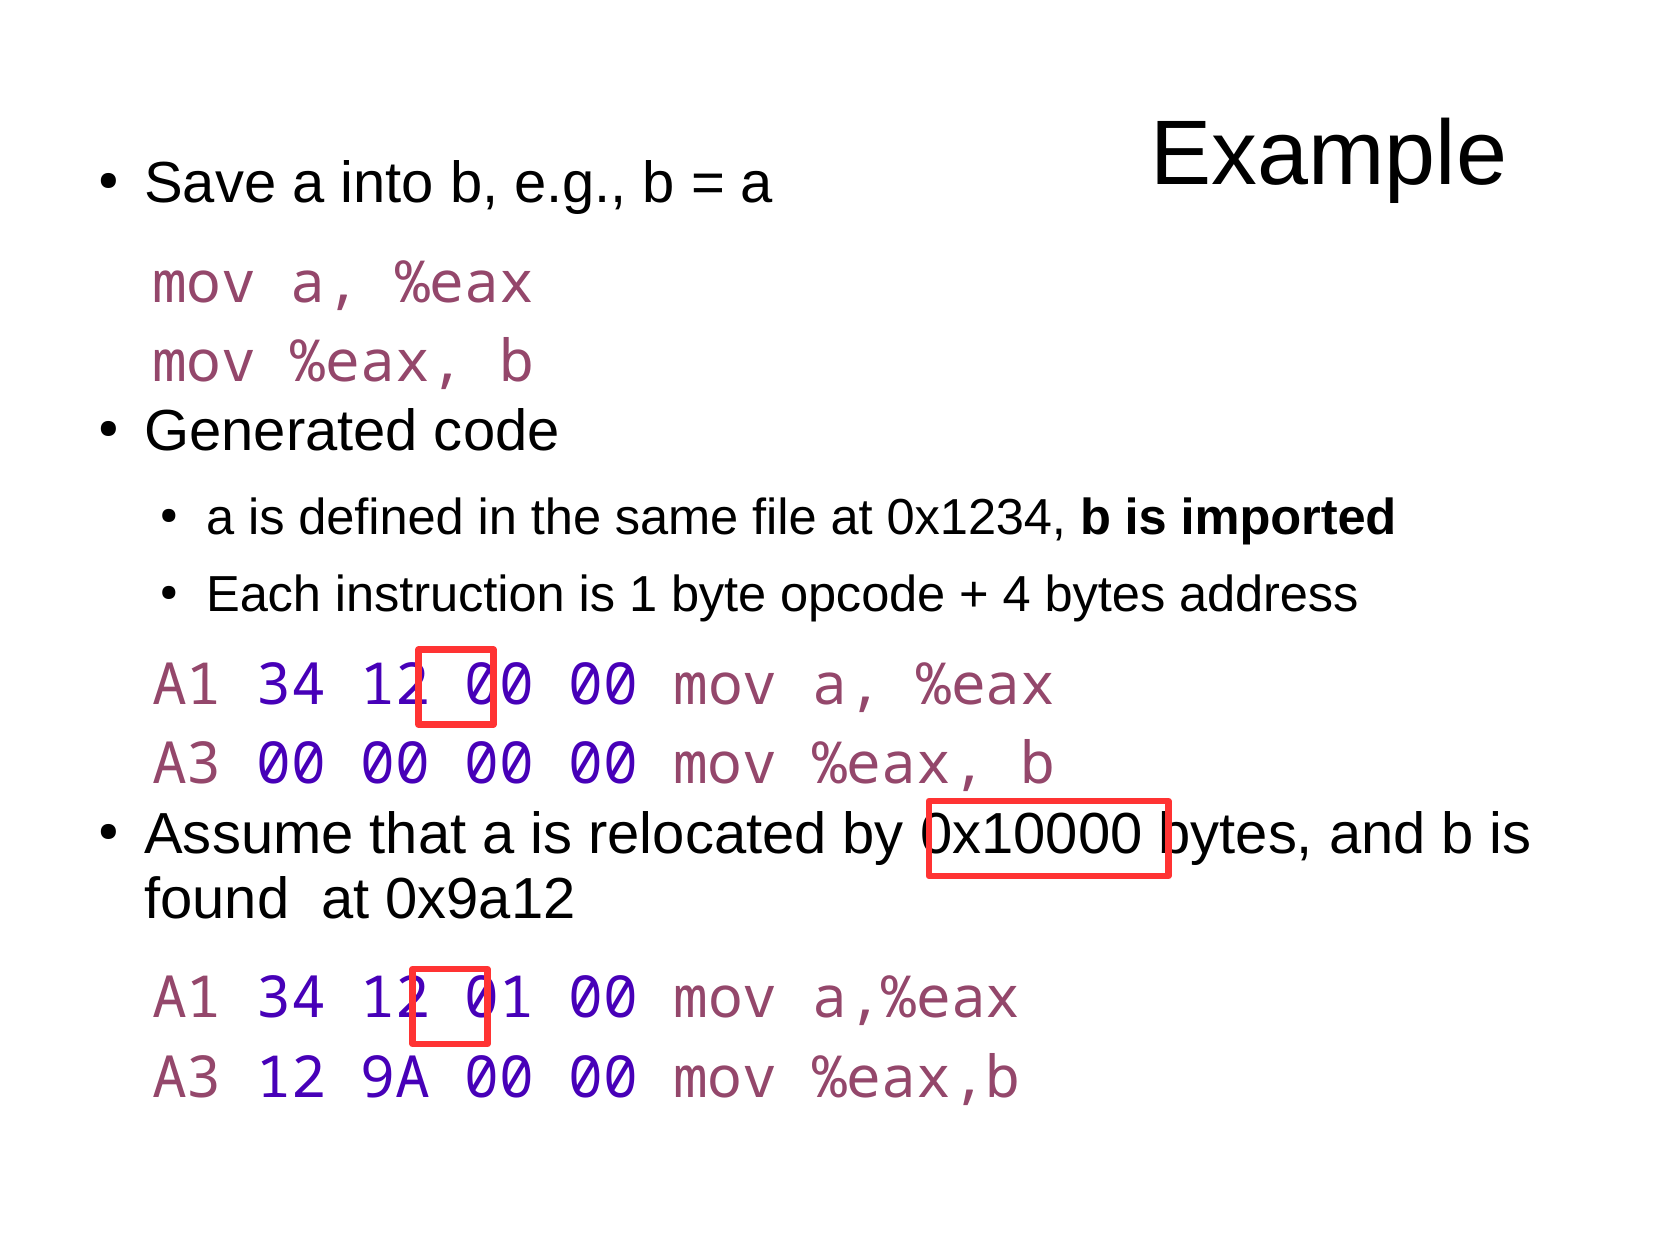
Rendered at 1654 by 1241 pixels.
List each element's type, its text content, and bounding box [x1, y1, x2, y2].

list Save a into b, e.g., b = a mov a, %eax mov %eax, b Generated code a is defined in the same file at 0x1234, b is imported Each instruction is 1 byte opcode + 4 bytes address A1 34 12 00 00 mov a, %eax A3 00 00 00 00 mov %eax, b Assume that a is relocated by 0x10000 bytes, and b is found at 0x9a12 A1 34 12 01 00 mov a,%eax A3 12 9A 00 00 mov %eax,b [82, 150, 1571, 1126]
title Example [1087, 49, 1571, 150]
